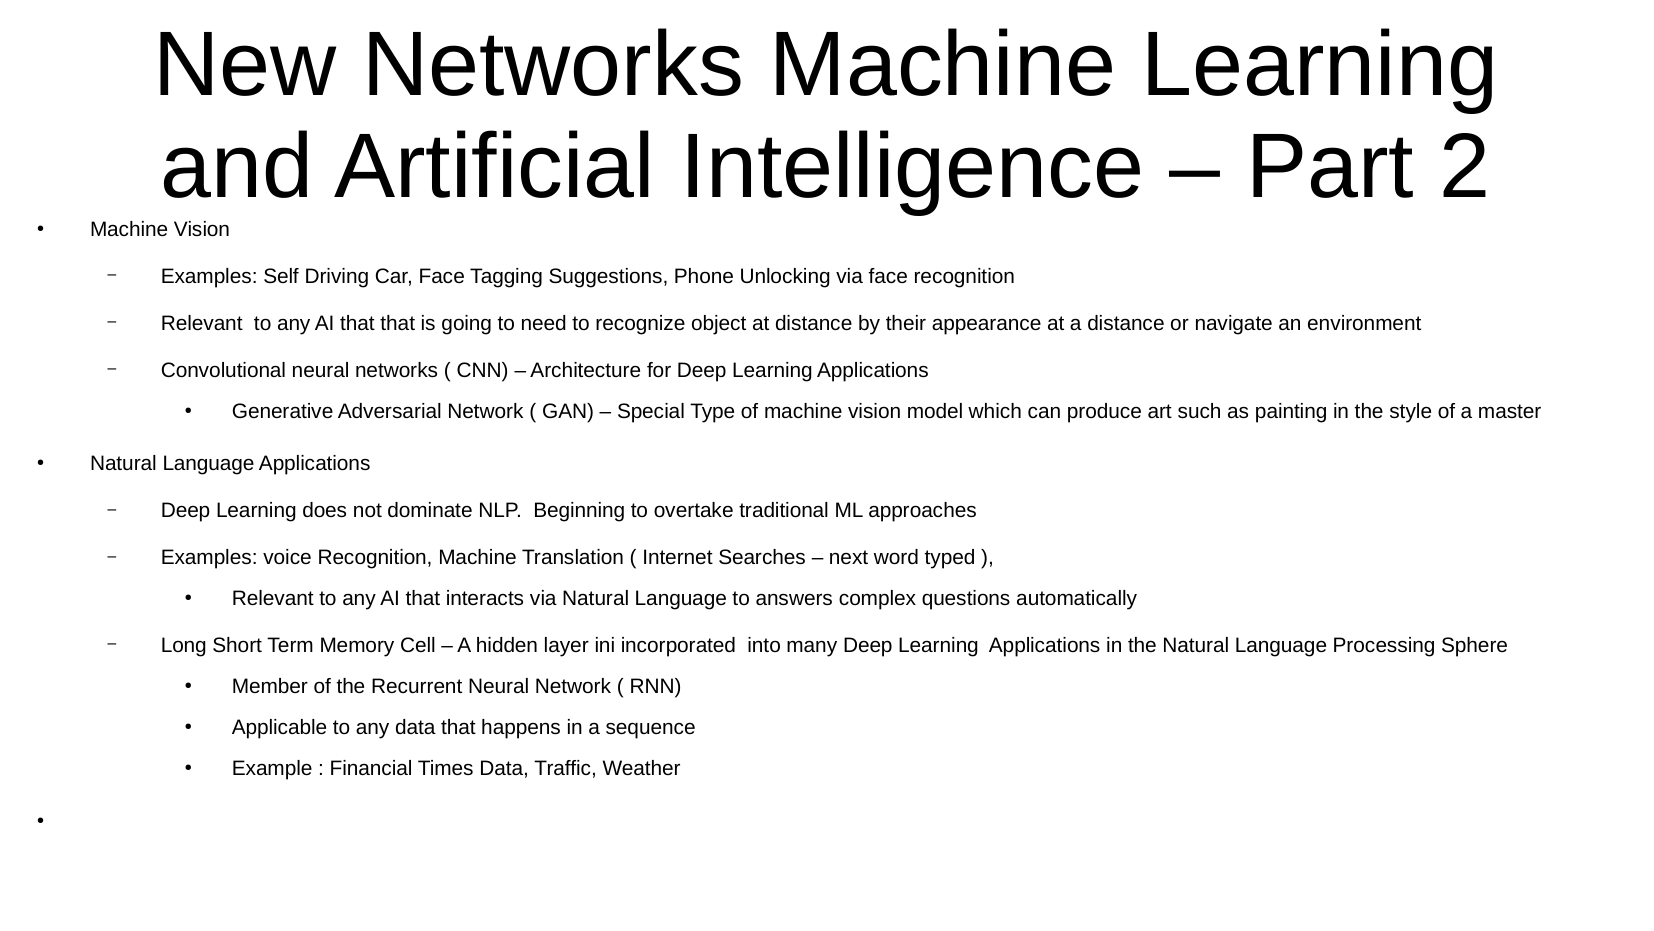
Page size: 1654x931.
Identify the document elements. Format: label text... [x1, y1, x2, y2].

list Machine Vision Examples: Self Driving Car, Face Tagging Suggestions, Phone Unlocking via face recognition Relevant to any AI that that is going to need to recognize object at distance by their appearance at a distance or navigate an environment Convolutional neural networks ( CNN) – Architecture for Deep Learning Applications Generative Adversarial Network ( GAN) – Special Type of machine vision model which can produce art such as painting in the style of a master Natural Language Applications Deep Learning does not dominate NLP. Beginning to overtake traditional ML approaches Examples: voice Recognition, Machine Translation ( Internet Searches – next word typed ), Relevant to any AI that interacts via Natural Language to answers complex questions automatically Long Short Term Memory Cell – A hidden layer ini incorporated into many Deep Learning Applications in the Natural Language Processing Sphere Member of the Recurrent Neural Network ( RNN) Applicable to any data that happens in a sequence Example : Financial Times Data, Traffic, Weather [19, 217, 1576, 901]
title New Networks Machine Learning and Artificial Intelligence – Part 2 [82, 12, 1571, 217]
